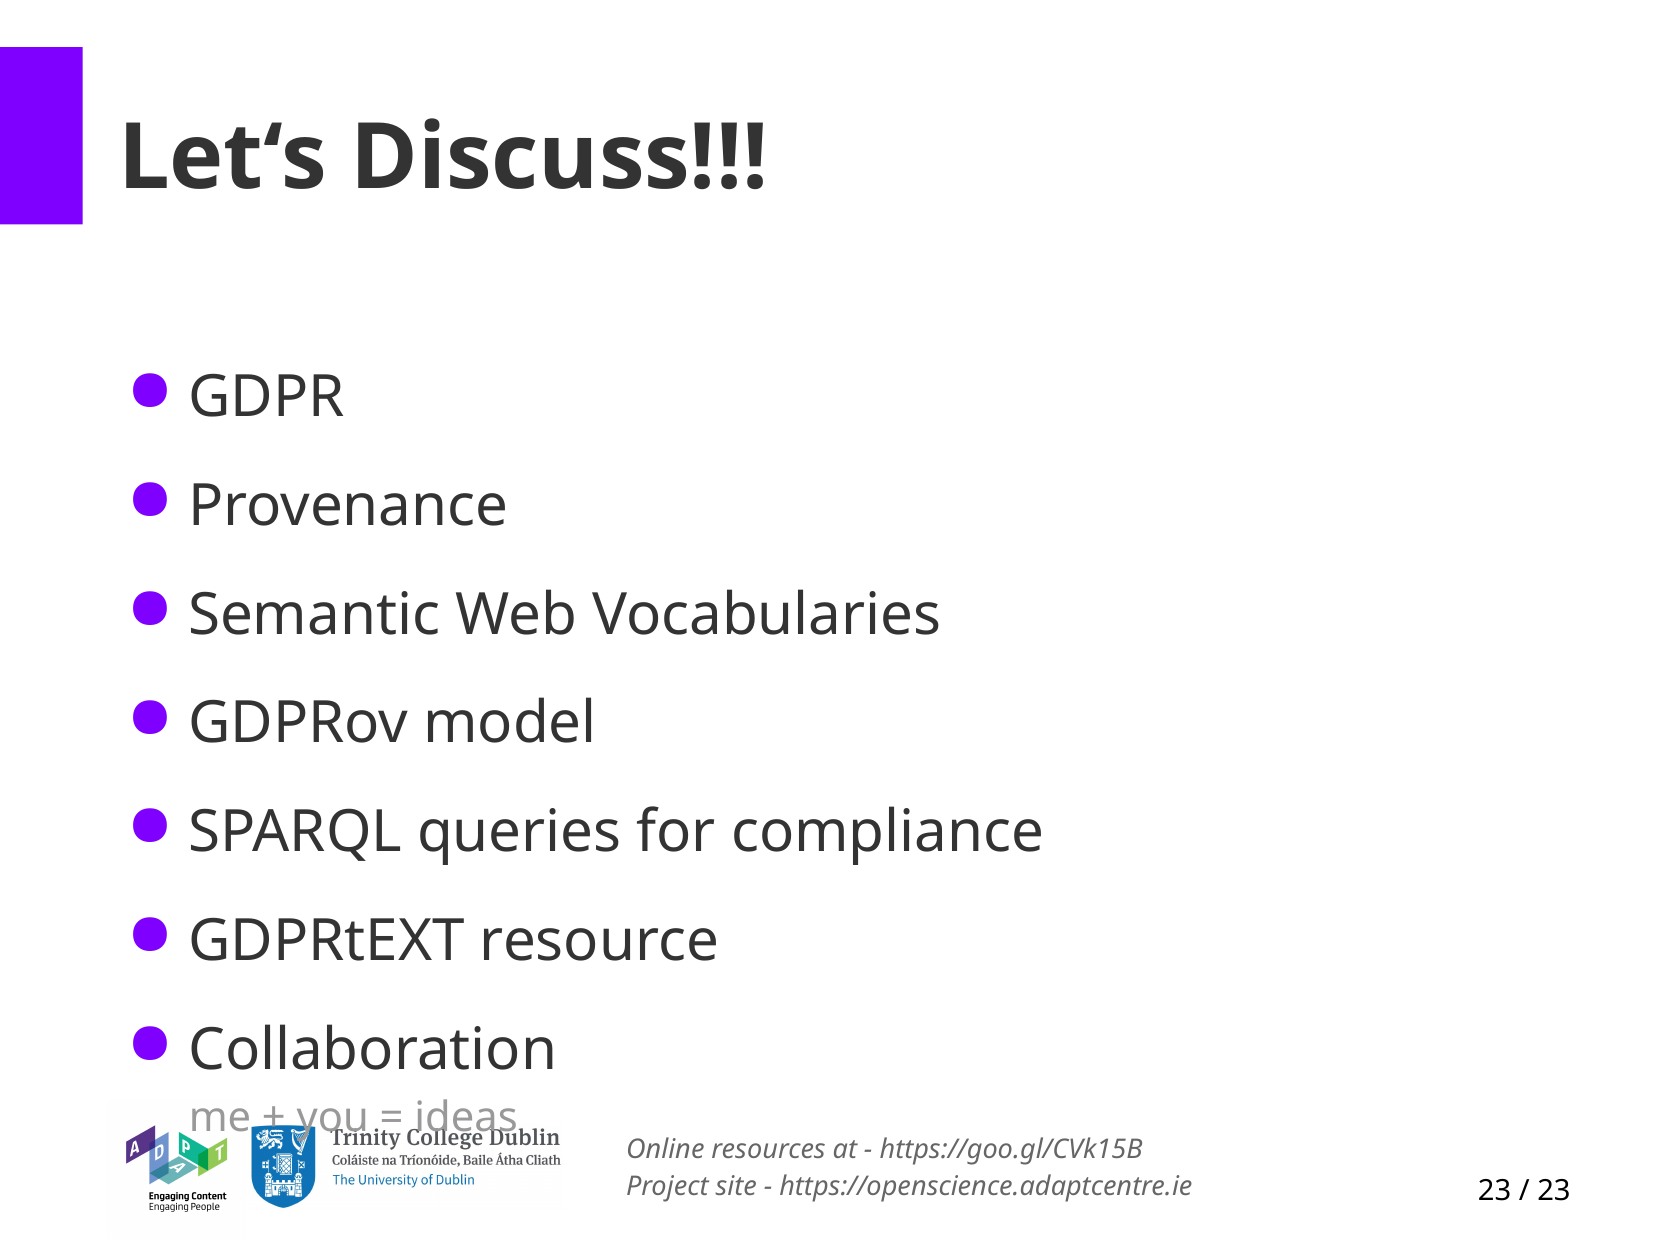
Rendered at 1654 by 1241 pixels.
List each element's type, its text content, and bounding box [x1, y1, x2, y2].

picture [350, 1122, 361, 1128]
picture [480, 1122, 490, 1128]
picture [323, 1122, 336, 1128]
picture [233, 1121, 247, 1128]
picture [248, 1122, 564, 1211]
title Let‘s Discuss!!! [118, 49, 1571, 257]
list GDPR Provenance Semantic Web Vocabularies GDPRov model SPARQL queries for compliance GDPRtEXT resource Collaboration me + you = ideas [118, 354, 1536, 1074]
picture [233, 1111, 245, 1118]
picture [431, 1122, 443, 1128]
picture [106, 1098, 247, 1239]
